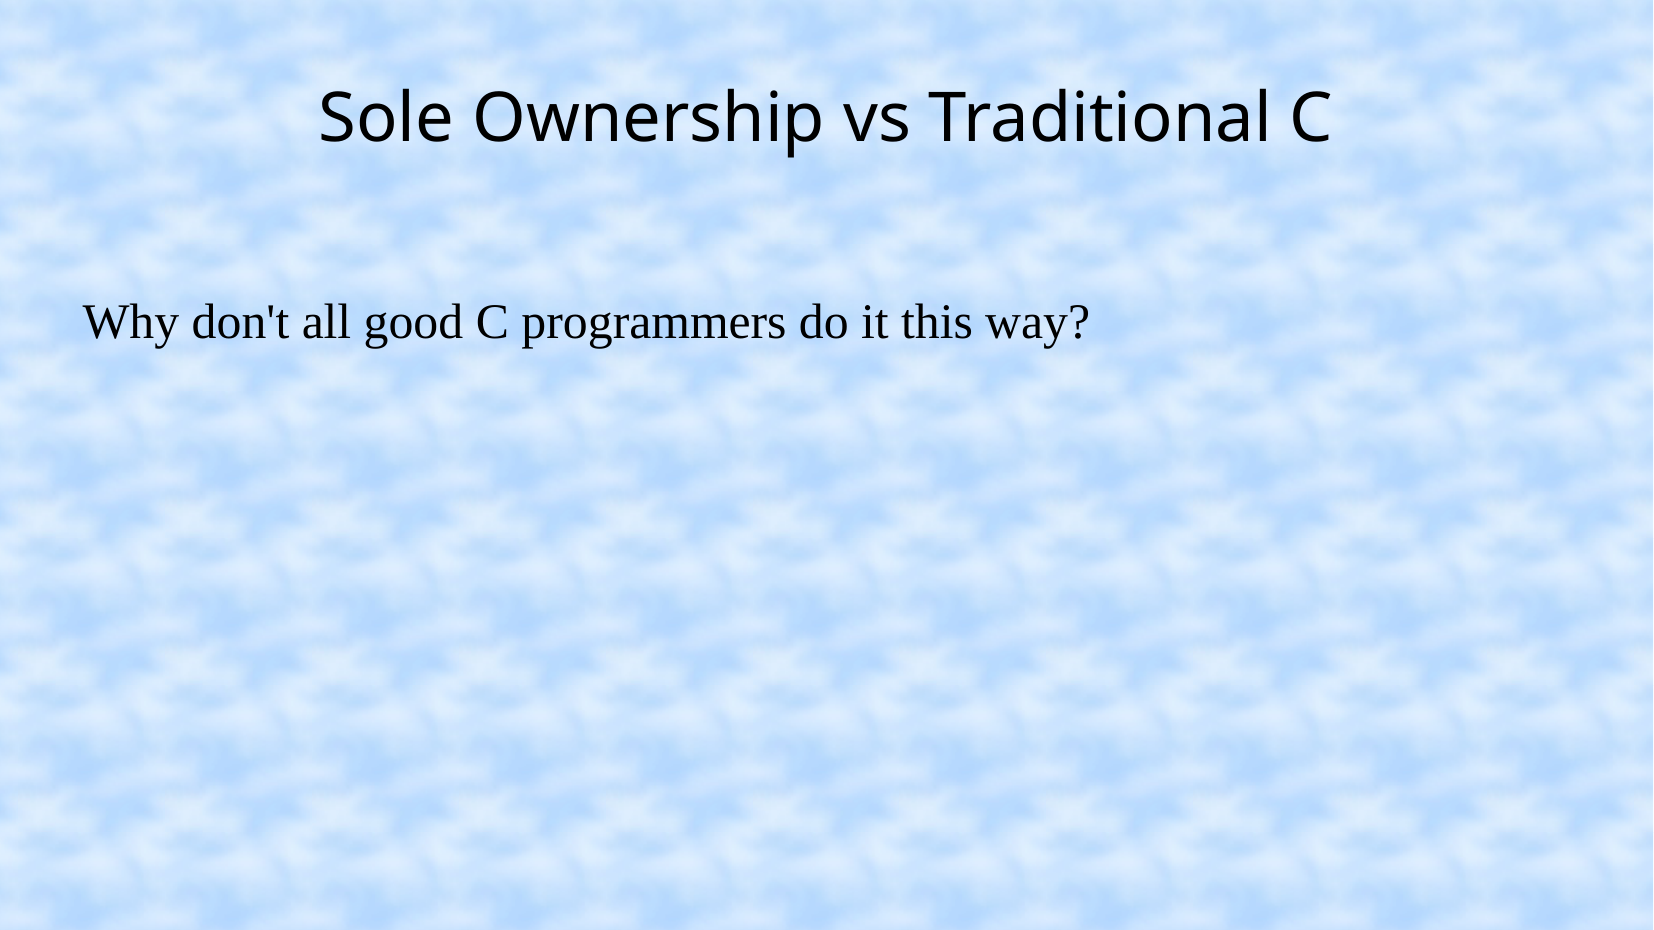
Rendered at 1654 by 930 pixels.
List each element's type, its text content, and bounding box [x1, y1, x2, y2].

list Why don't all good C programmers do it this way? [82, 217, 1571, 841]
title Sole Ownership vs Traditional C [82, 36, 1571, 193]
picture [0, 0, 1654, 930]
